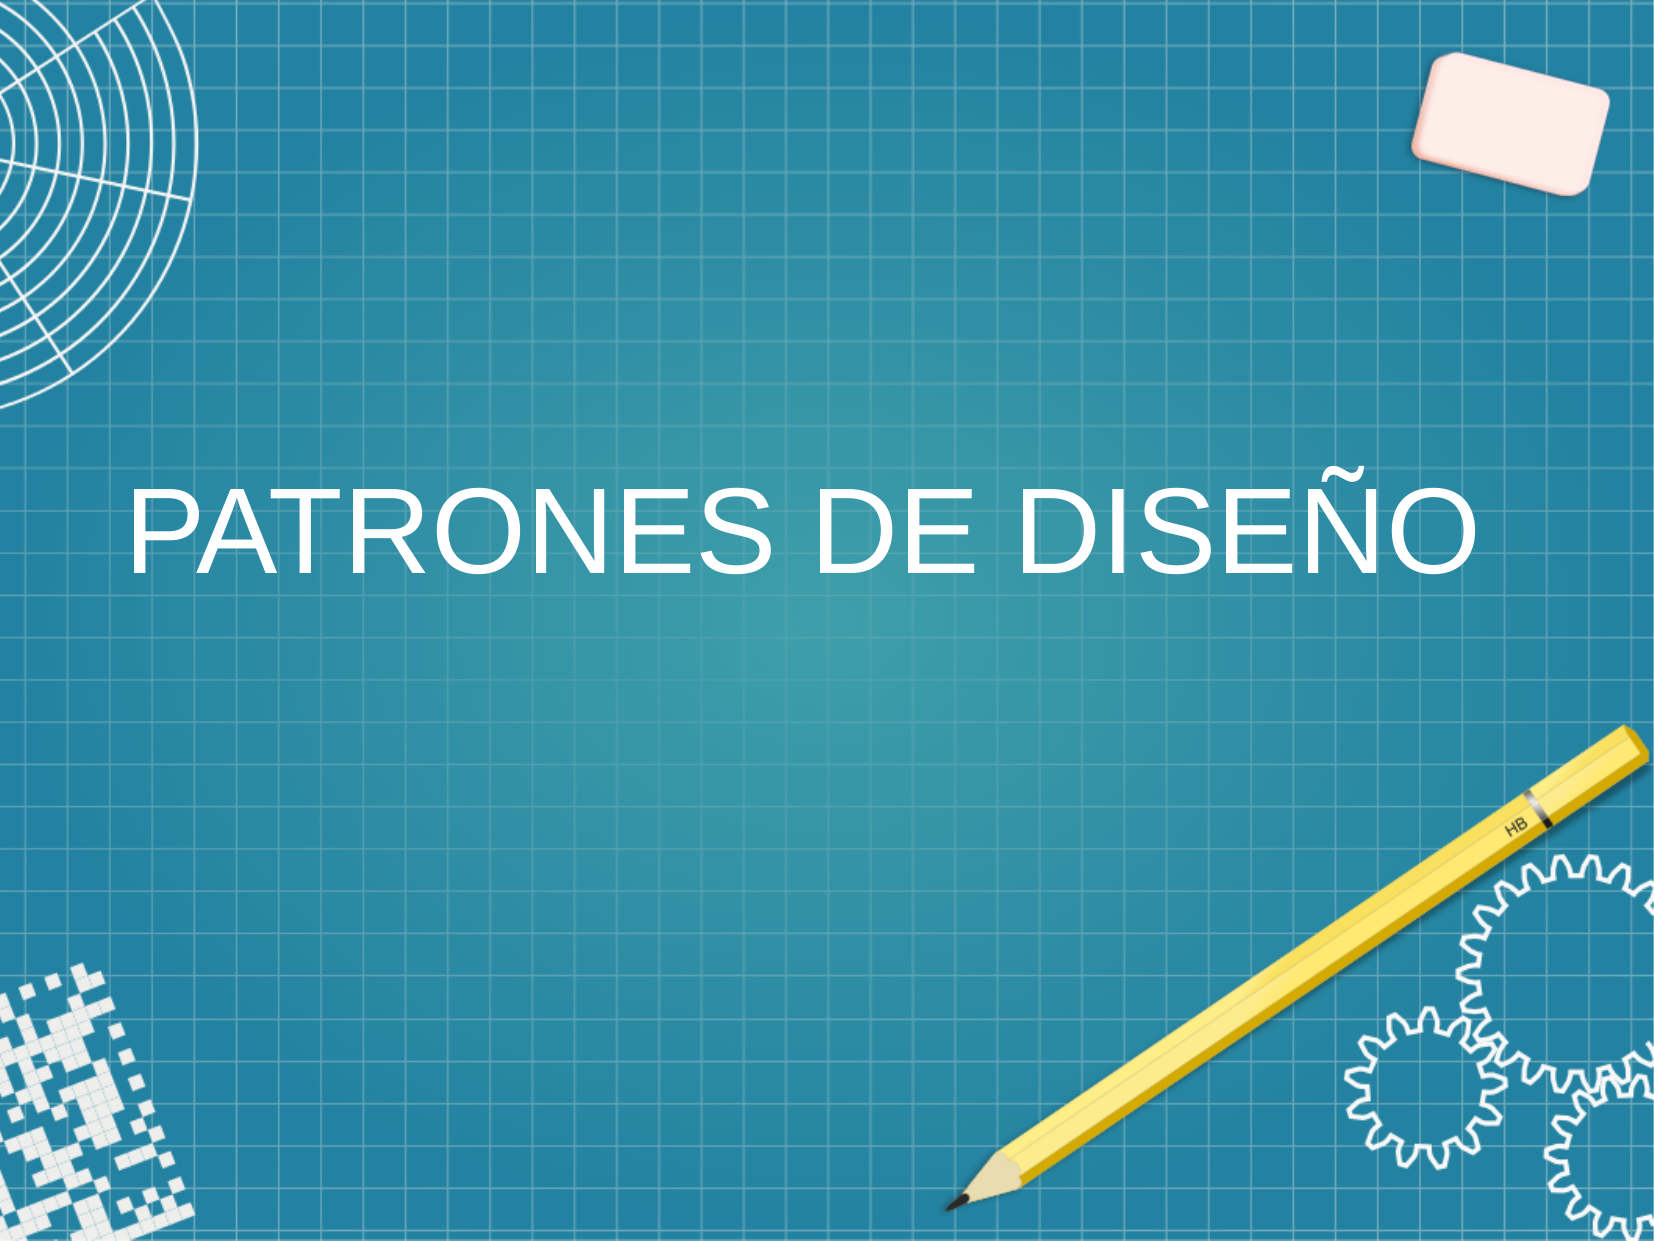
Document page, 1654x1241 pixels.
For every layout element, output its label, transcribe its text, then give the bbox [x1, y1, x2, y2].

title PATRONES DE DISEÑO [59, 389, 1548, 674]
picture [0, 0, 1654, 1241]
